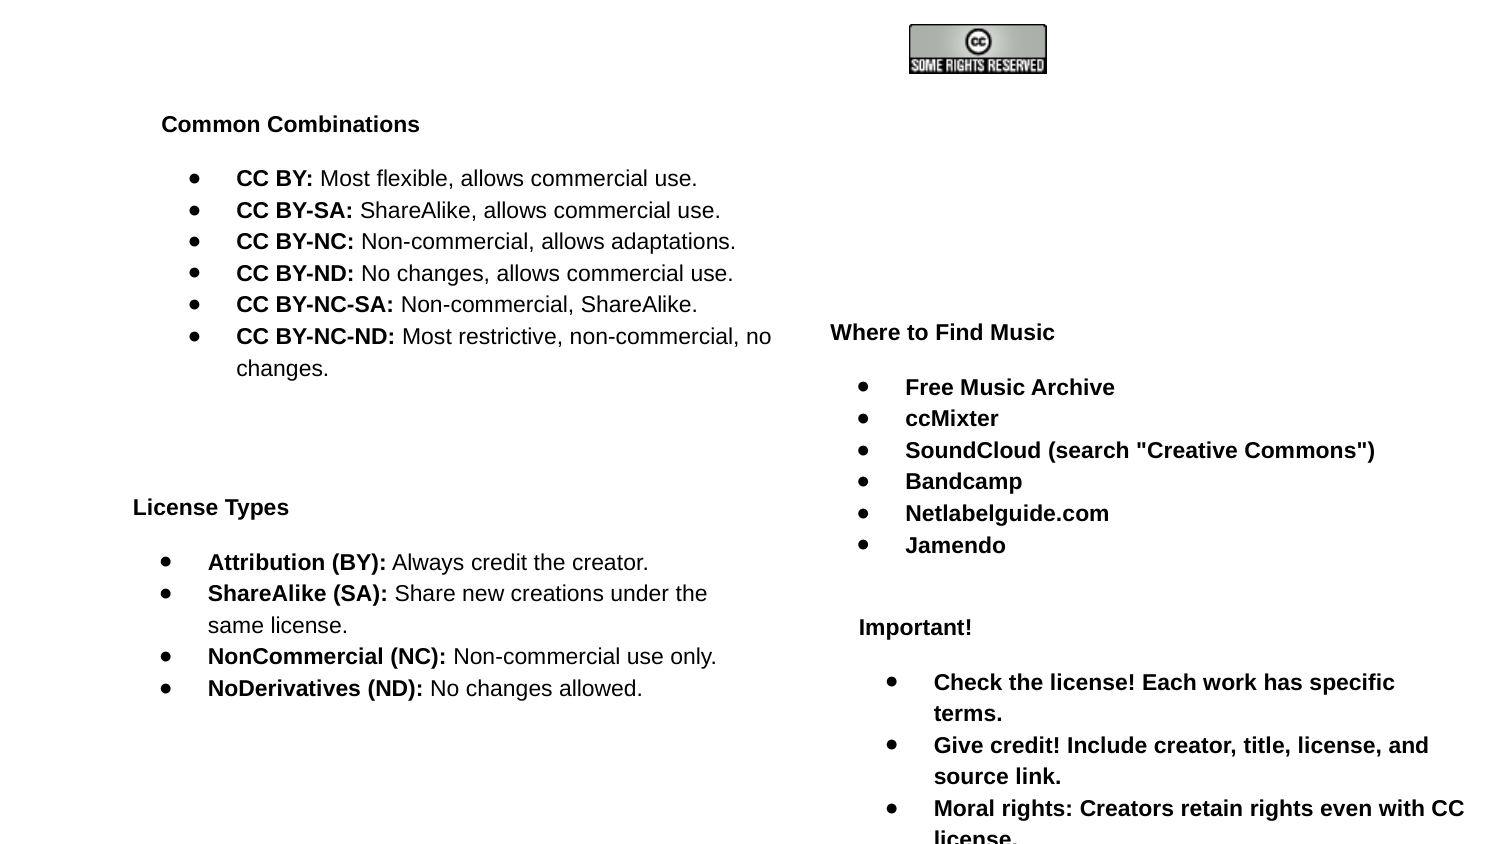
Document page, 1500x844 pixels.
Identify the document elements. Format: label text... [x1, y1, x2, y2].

text_box Important! Check the license! Each work has specific terms. Give credit! Include creator, title, license, and source link. Moral rights: Creators retain rights even with CC license. [843, 593, 1484, 844]
text_box License Types Attribution (BY): Always credit the creator. ShareAlike (SA): Share new creations under the same license. NonCommercial (NC): Non-commercial use only. NoDerivatives (ND): No changes allowed. [117, 473, 750, 716]
text_box Where to Find Music Free Music Archive ccMixter SoundCloud (search "Creative Commons") Bandcamp Netlabelguide.com Jamendo [815, 298, 1456, 573]
text_box Common Combinations CC BY: Most flexible, allows commercial use. CC BY-SA: ShareAlike, allows commercial use. CC BY-NC: Non-commercial, allows adaptations. CC BY-ND: No changes, allows commercial use. CC BY-NC-SA: Non-commercial, ShareAlike. CC BY-NC-ND: Most restrictive, non-commercial, no changes. [146, 90, 885, 396]
picture [909, 24, 1047, 74]
